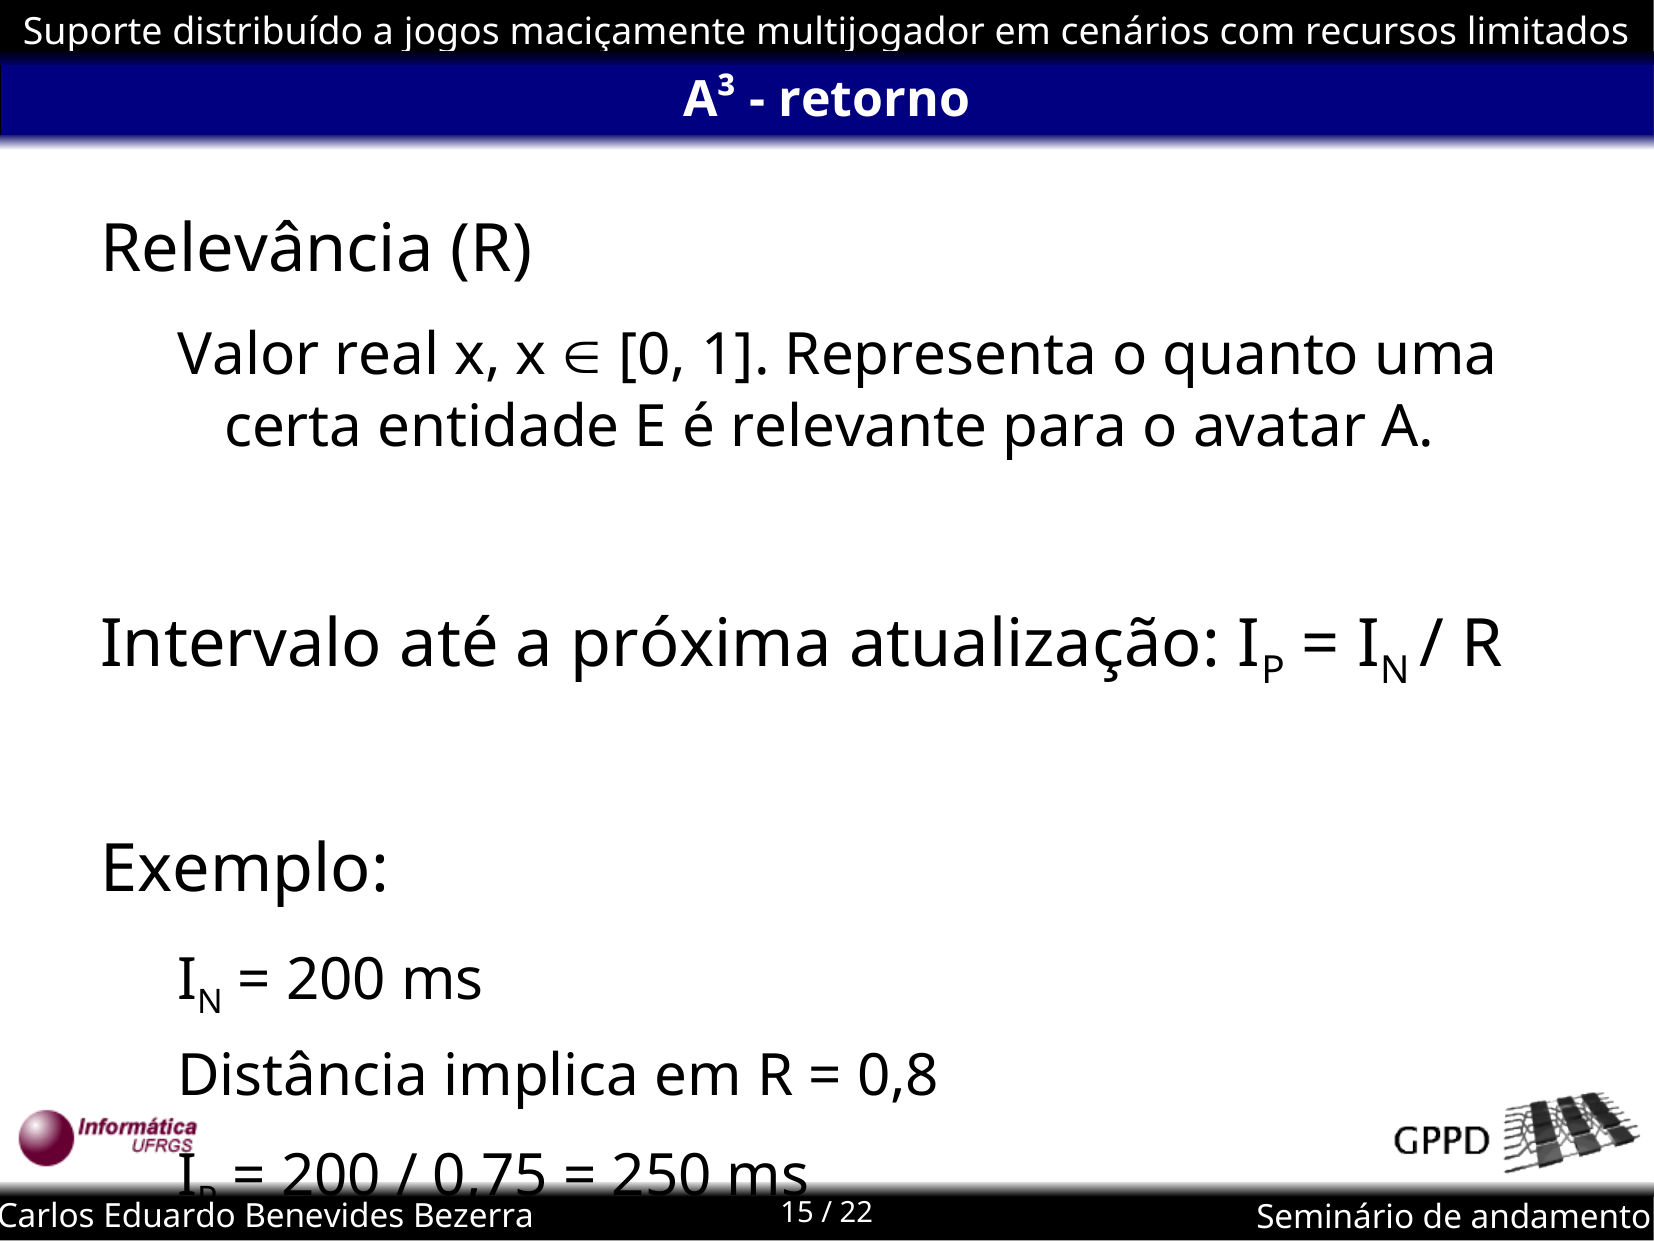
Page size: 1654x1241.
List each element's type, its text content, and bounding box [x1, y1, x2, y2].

picture [1393, 1091, 1642, 1176]
list Relevância (R) Valor real x, x  [0, 1]. Representa o quanto uma certa entidade E é relevante para o avatar A. Intervalo até a próxima atualização: IP = IN / R Exemplo: IN = 200 ms Distância implica em R = 0,8 IP = 200 / 0,75 = 250 ms [82, 206, 1571, 1128]
title A³ - retorno [0, 62, 1654, 133]
picture [5, 1096, 213, 1176]
